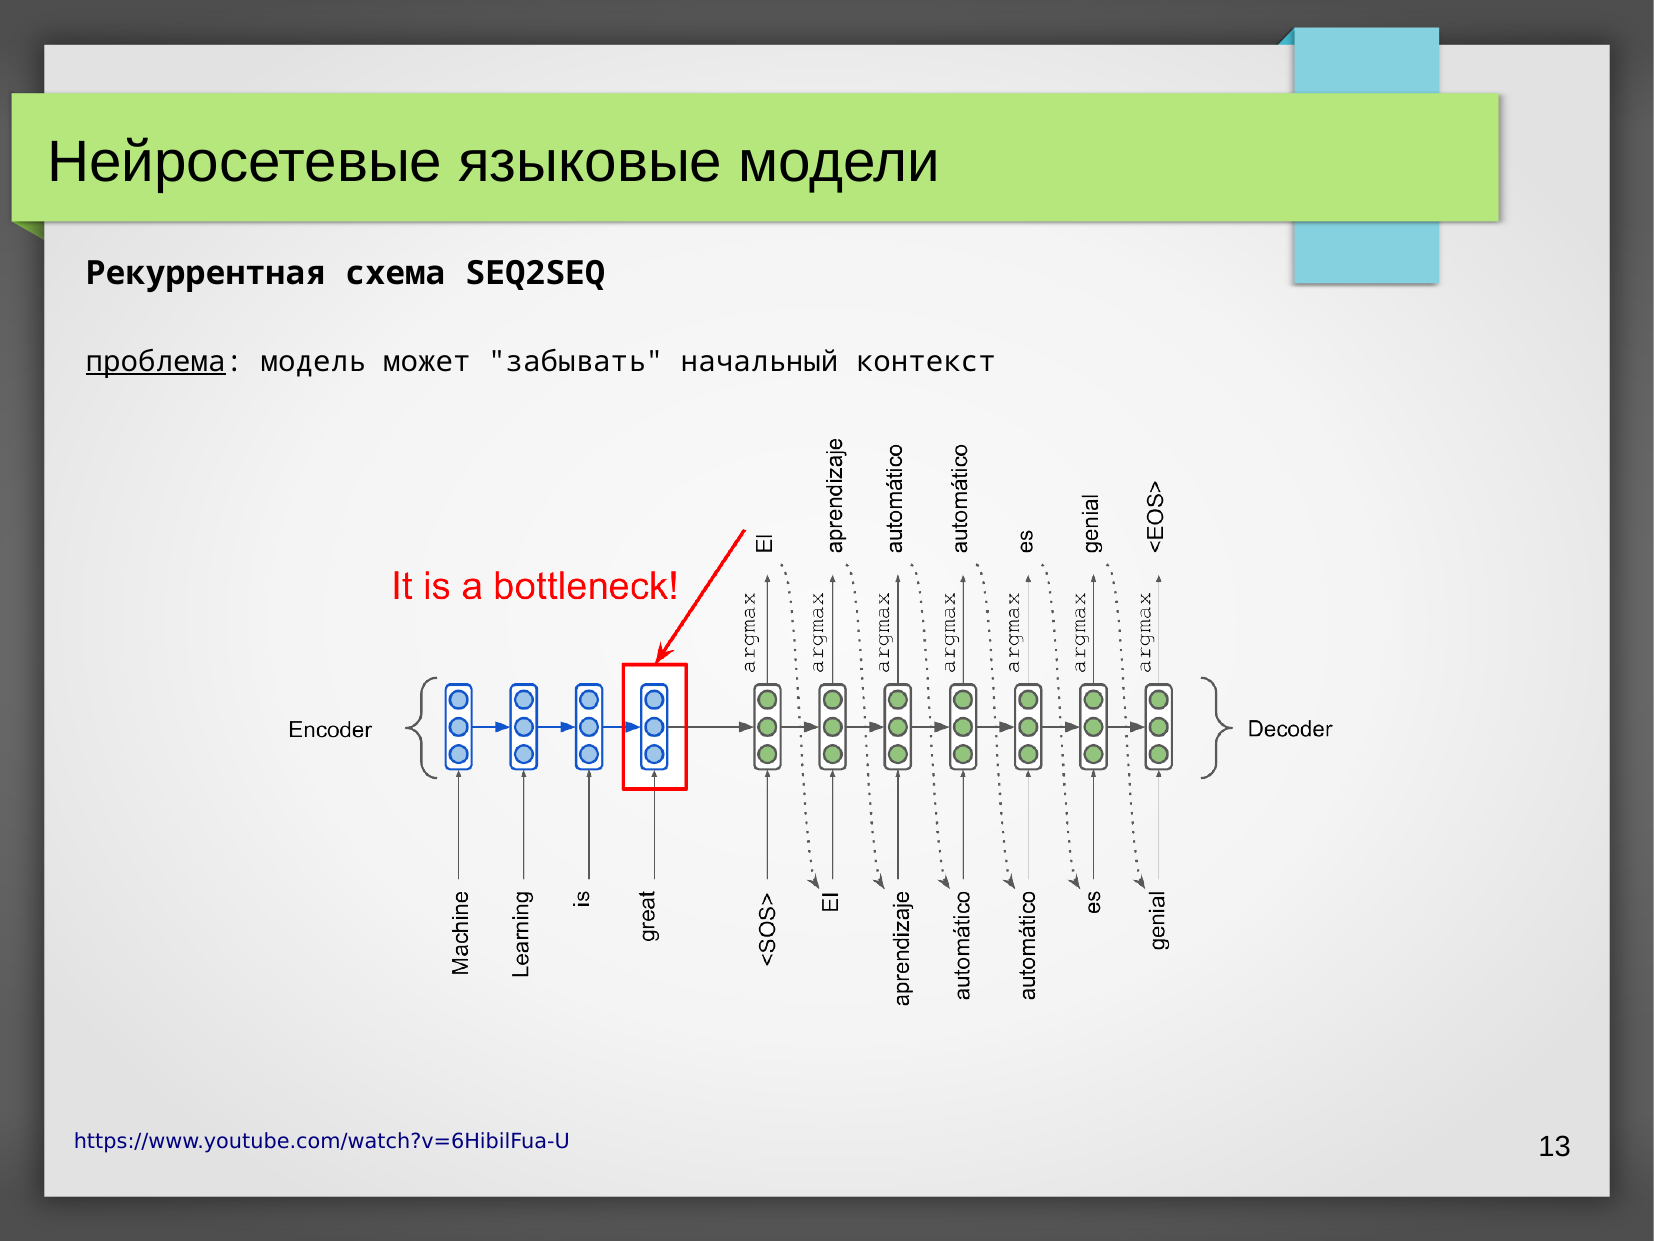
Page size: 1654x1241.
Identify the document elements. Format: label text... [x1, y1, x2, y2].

title Нейросетевые языковые модели [47, 121, 1241, 201]
text_box https://www.youtube.com/watch?v=6HibilFua-U [59, 1122, 603, 1182]
picture [0, 0, 1654, 1241]
text_box Рекуррентная схема SEQ2SEQ проблема: модель может "забывать" начальный контекст [70, 241, 1193, 407]
